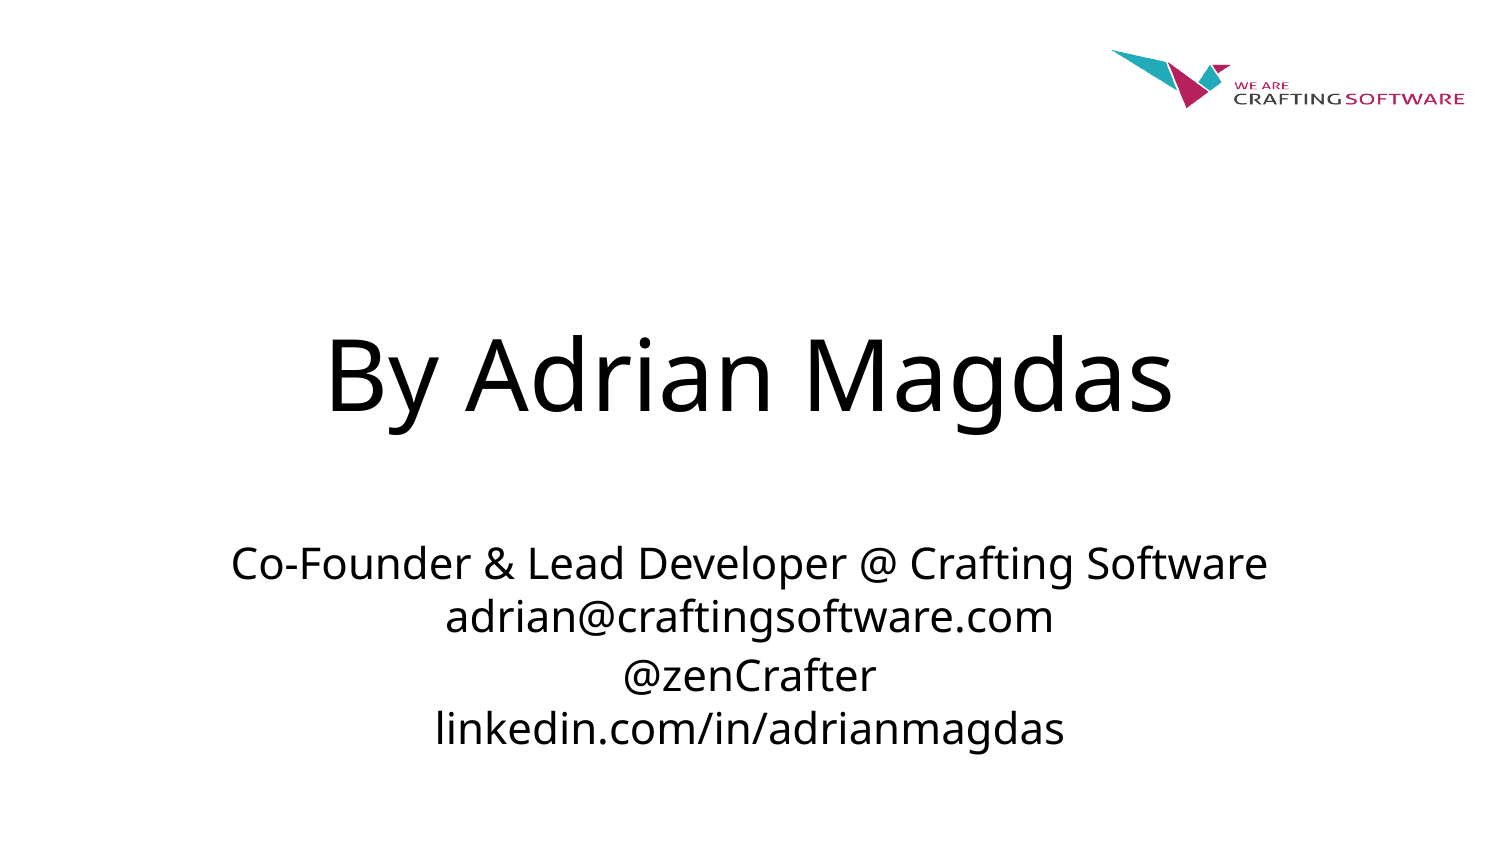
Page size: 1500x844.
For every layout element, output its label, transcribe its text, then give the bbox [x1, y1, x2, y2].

picture [1094, 0, 1481, 163]
title By Adrian Magdas [110, 162, 1390, 447]
subtitle Co-Founder & Lead Developer @ Crafting Software adrian@craftingsoftware.com @zenCrafter linkedin.com/in/adrianmagdas [110, 520, 1390, 651]
